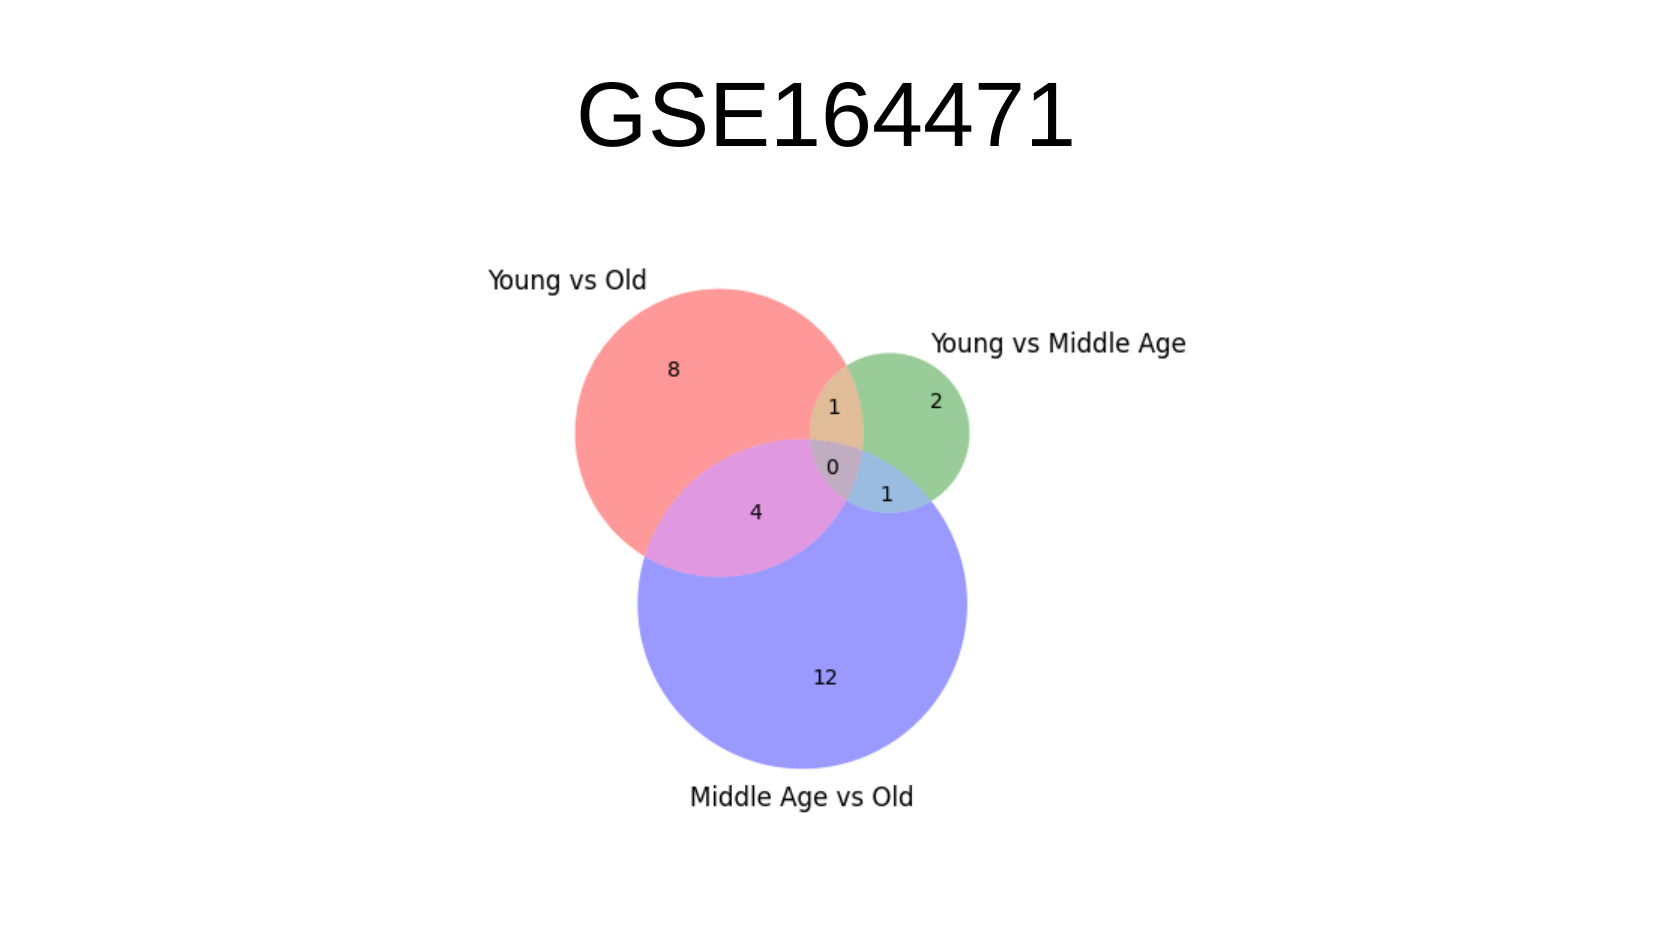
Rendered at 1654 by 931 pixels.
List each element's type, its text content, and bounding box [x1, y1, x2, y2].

title GSE164471 [82, 37, 1571, 193]
picture [280, 165, 1241, 886]
